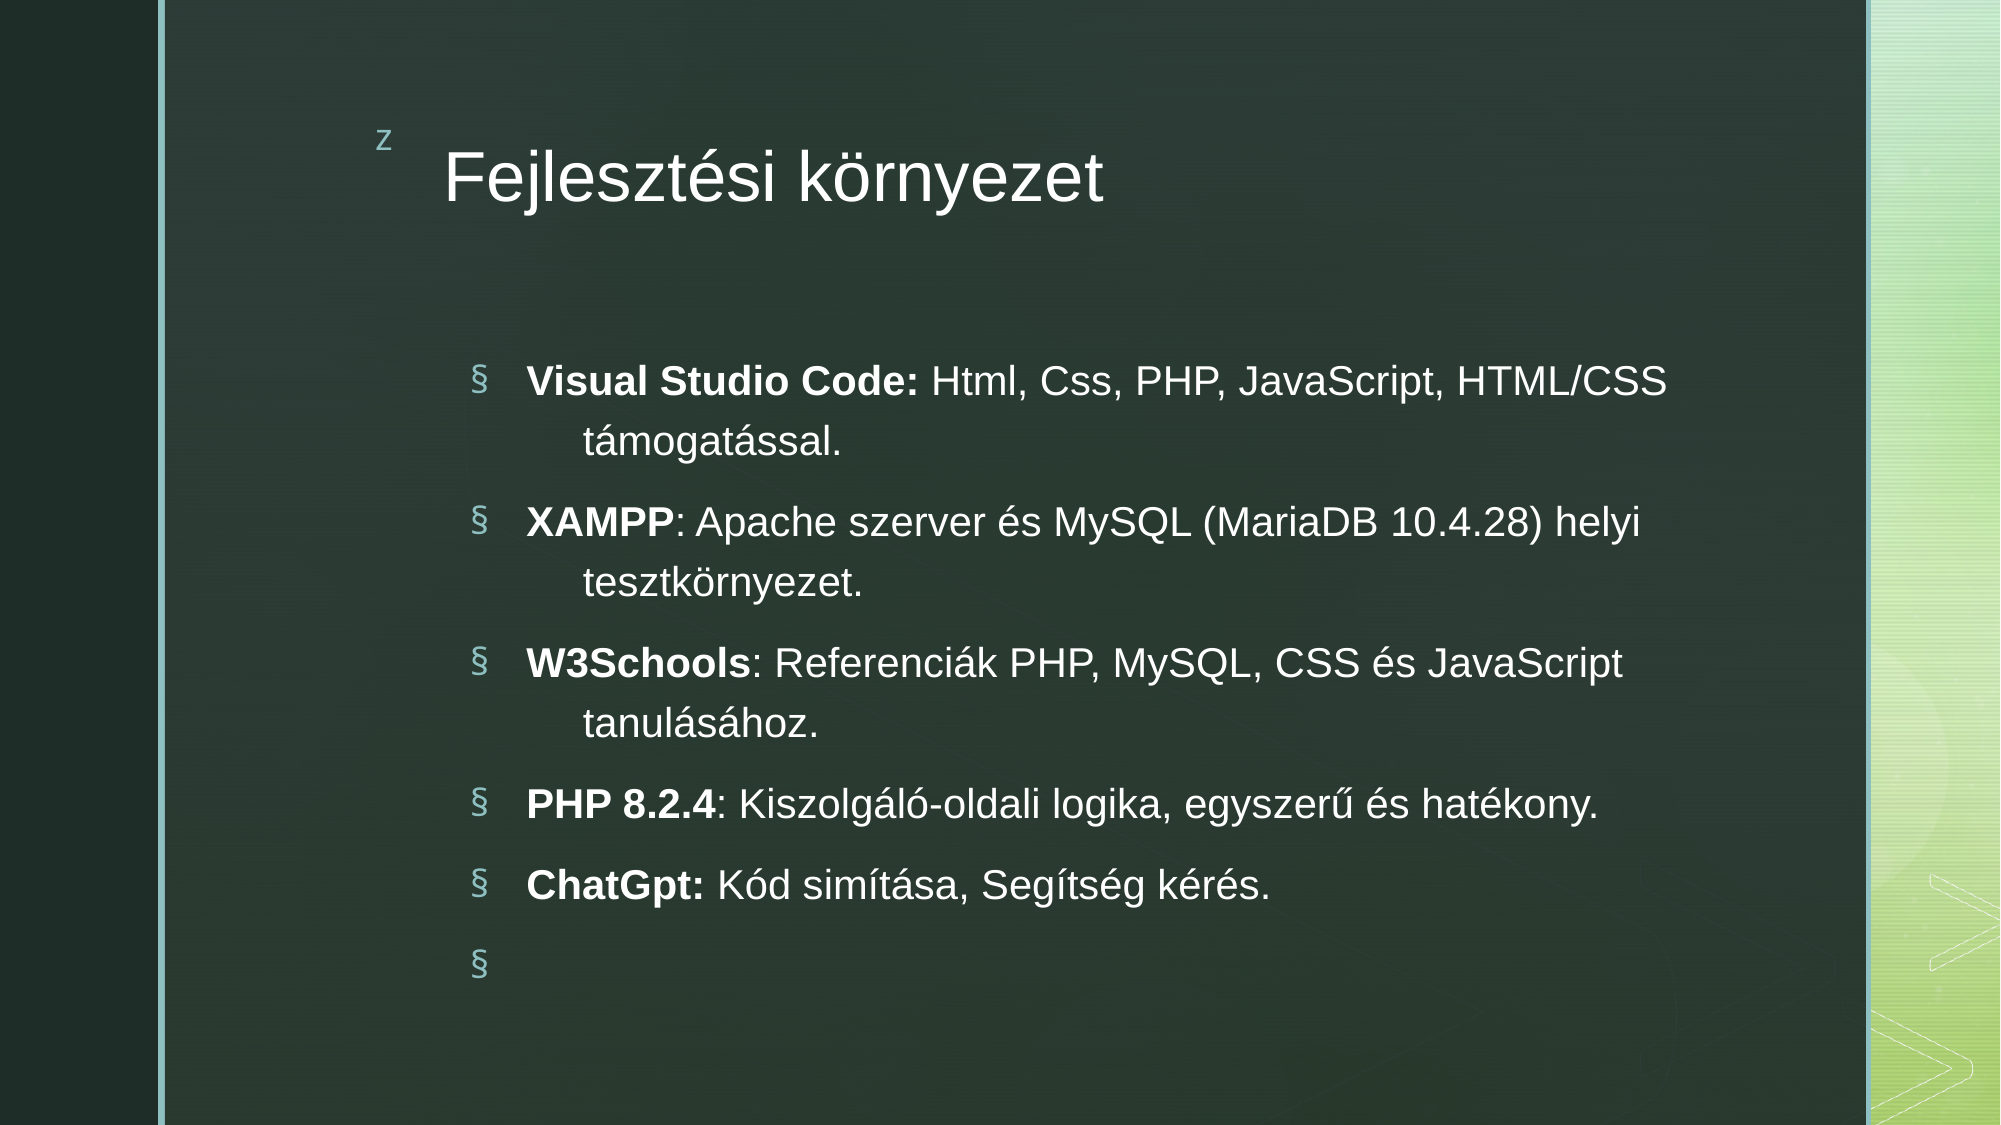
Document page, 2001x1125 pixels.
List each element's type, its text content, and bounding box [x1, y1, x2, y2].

title Fejlesztési környezet [428, 132, 1734, 310]
list Visual Studio Code: Html, Css, PHP, JavaScript, HTML/CSS támogatással. XAMPP: Apache szerver és MySQL (MariaDB 10.4.28) helyi tesztkörnyezet. W3Schools: Referenciák PHP, MySQL, CSS és JavaScript tanulásához. PHP 8.2.4: Kiszolgáló-oldali logika, egyszerű és hatékony. ChatGpt: Kód simítása, Segítség kérés. [454, 336, 1734, 993]
